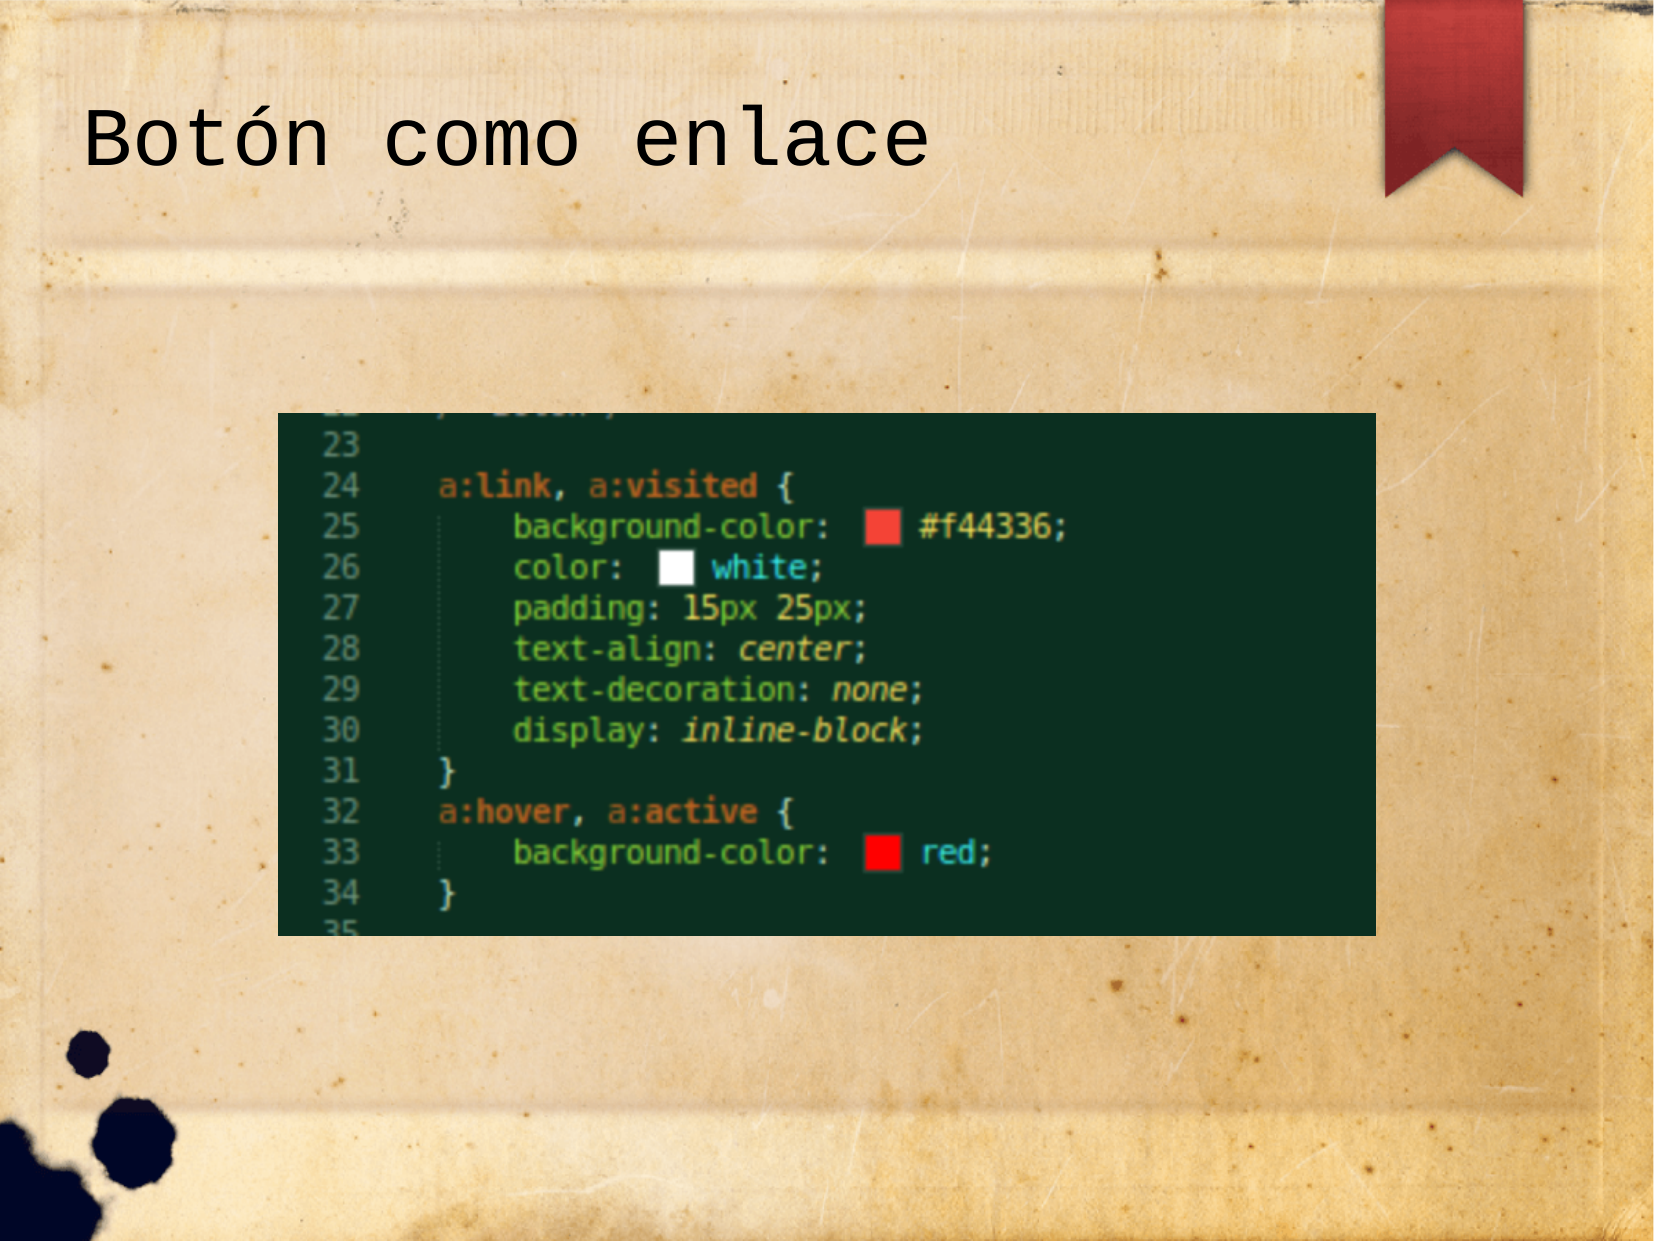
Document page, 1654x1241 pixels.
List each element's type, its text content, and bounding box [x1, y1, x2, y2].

title Botón como enlace [82, 49, 1347, 237]
picture [0, 0, 1654, 1241]
